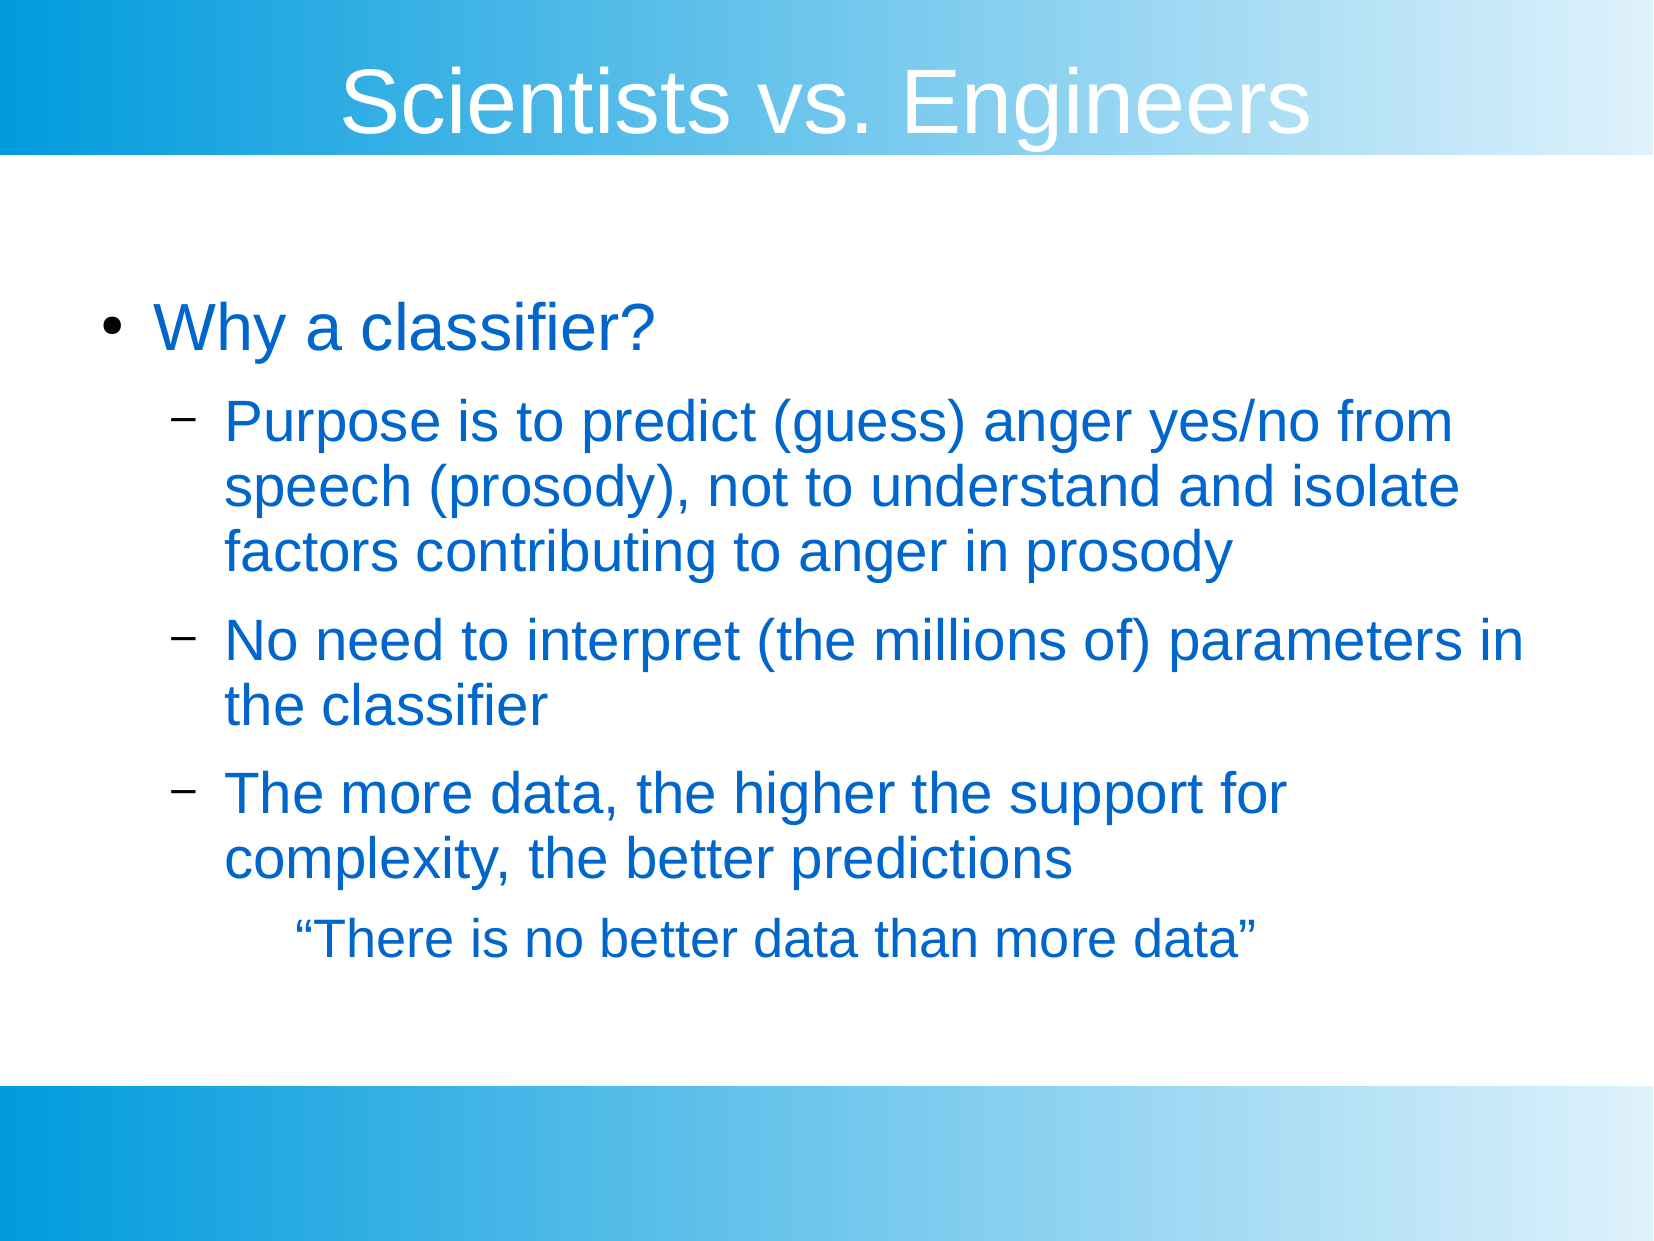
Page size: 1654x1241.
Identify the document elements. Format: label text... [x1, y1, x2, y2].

title Scientists vs. Engineers [82, 49, 1571, 155]
list Why a classifier? Purpose is to predict (guess) anger yes/no from speech (prosody), not to understand and isolate factors contributing to anger in prosody No need to interpret (the millions of) parameters in the classifier The more data, the higher the support for complexity, the better predictions “There is no better data than more data” [82, 290, 1571, 1010]
